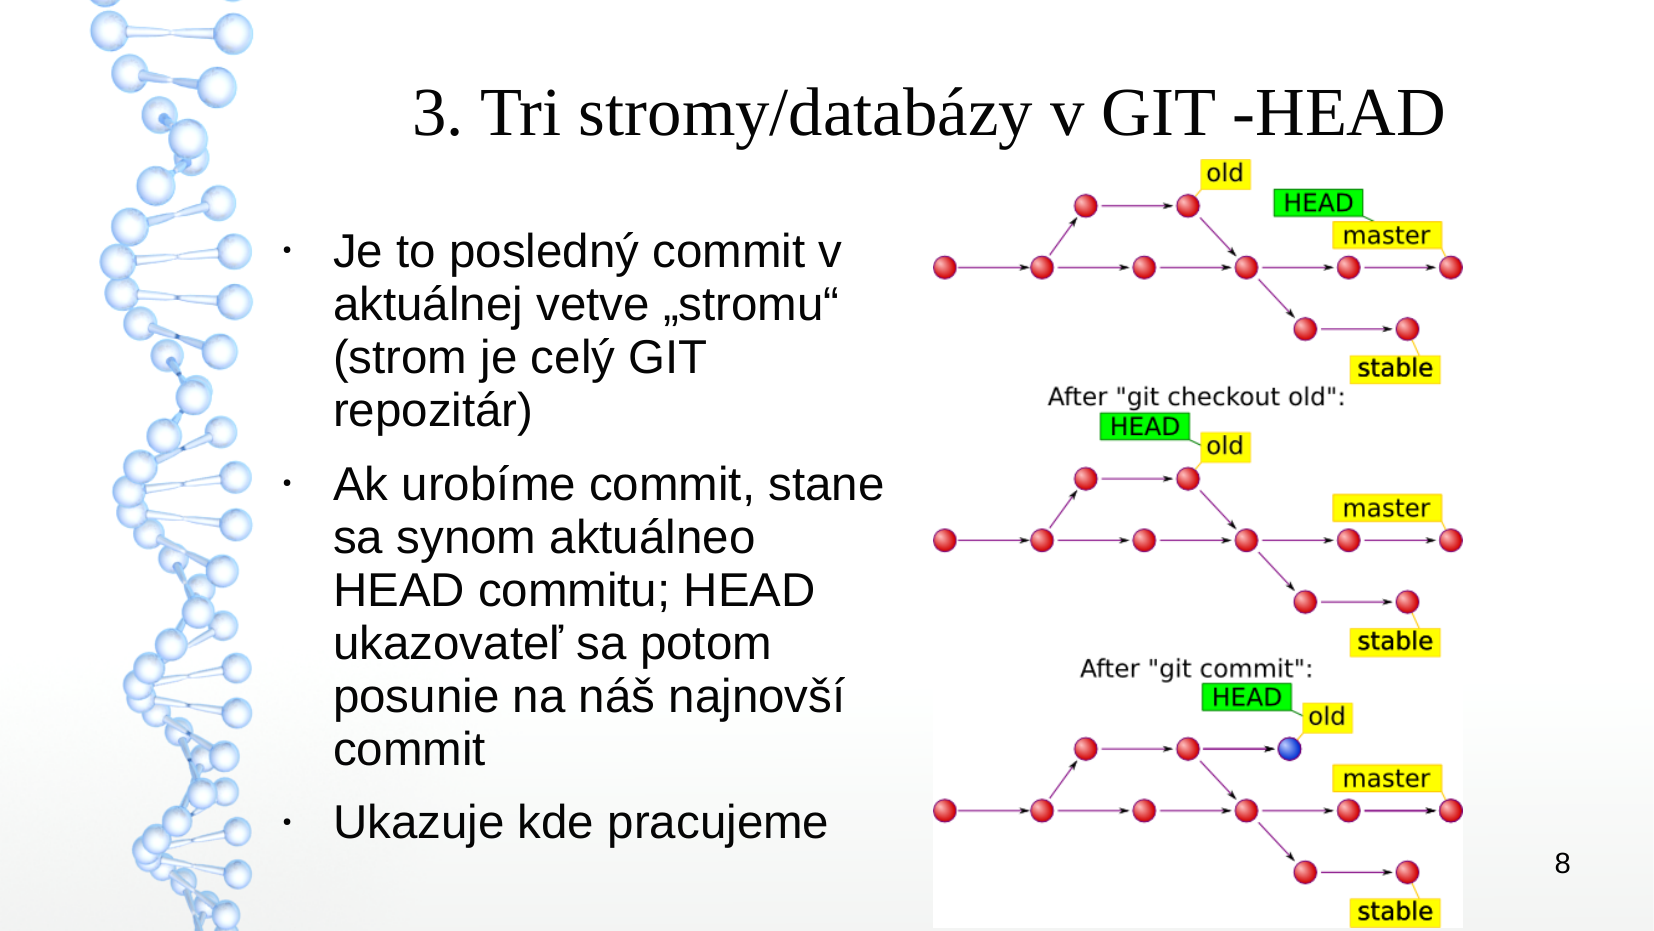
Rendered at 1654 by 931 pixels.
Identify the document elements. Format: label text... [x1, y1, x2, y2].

list Je to posledný commit v aktuálnej vetve „stromu“ (strom je celý GIT repozitár) Ak urobíme commit, stane sa synom aktuálneo HEAD commitu; HEAD ukazovateľ sa potom posunie na náš najnovší commit Ukazuje kde pracujeme [265, 224, 886, 875]
picture [0, 0, 1654, 931]
title 3. Tri stromy/databázy v GIT -HEAD [265, 35, 1595, 189]
